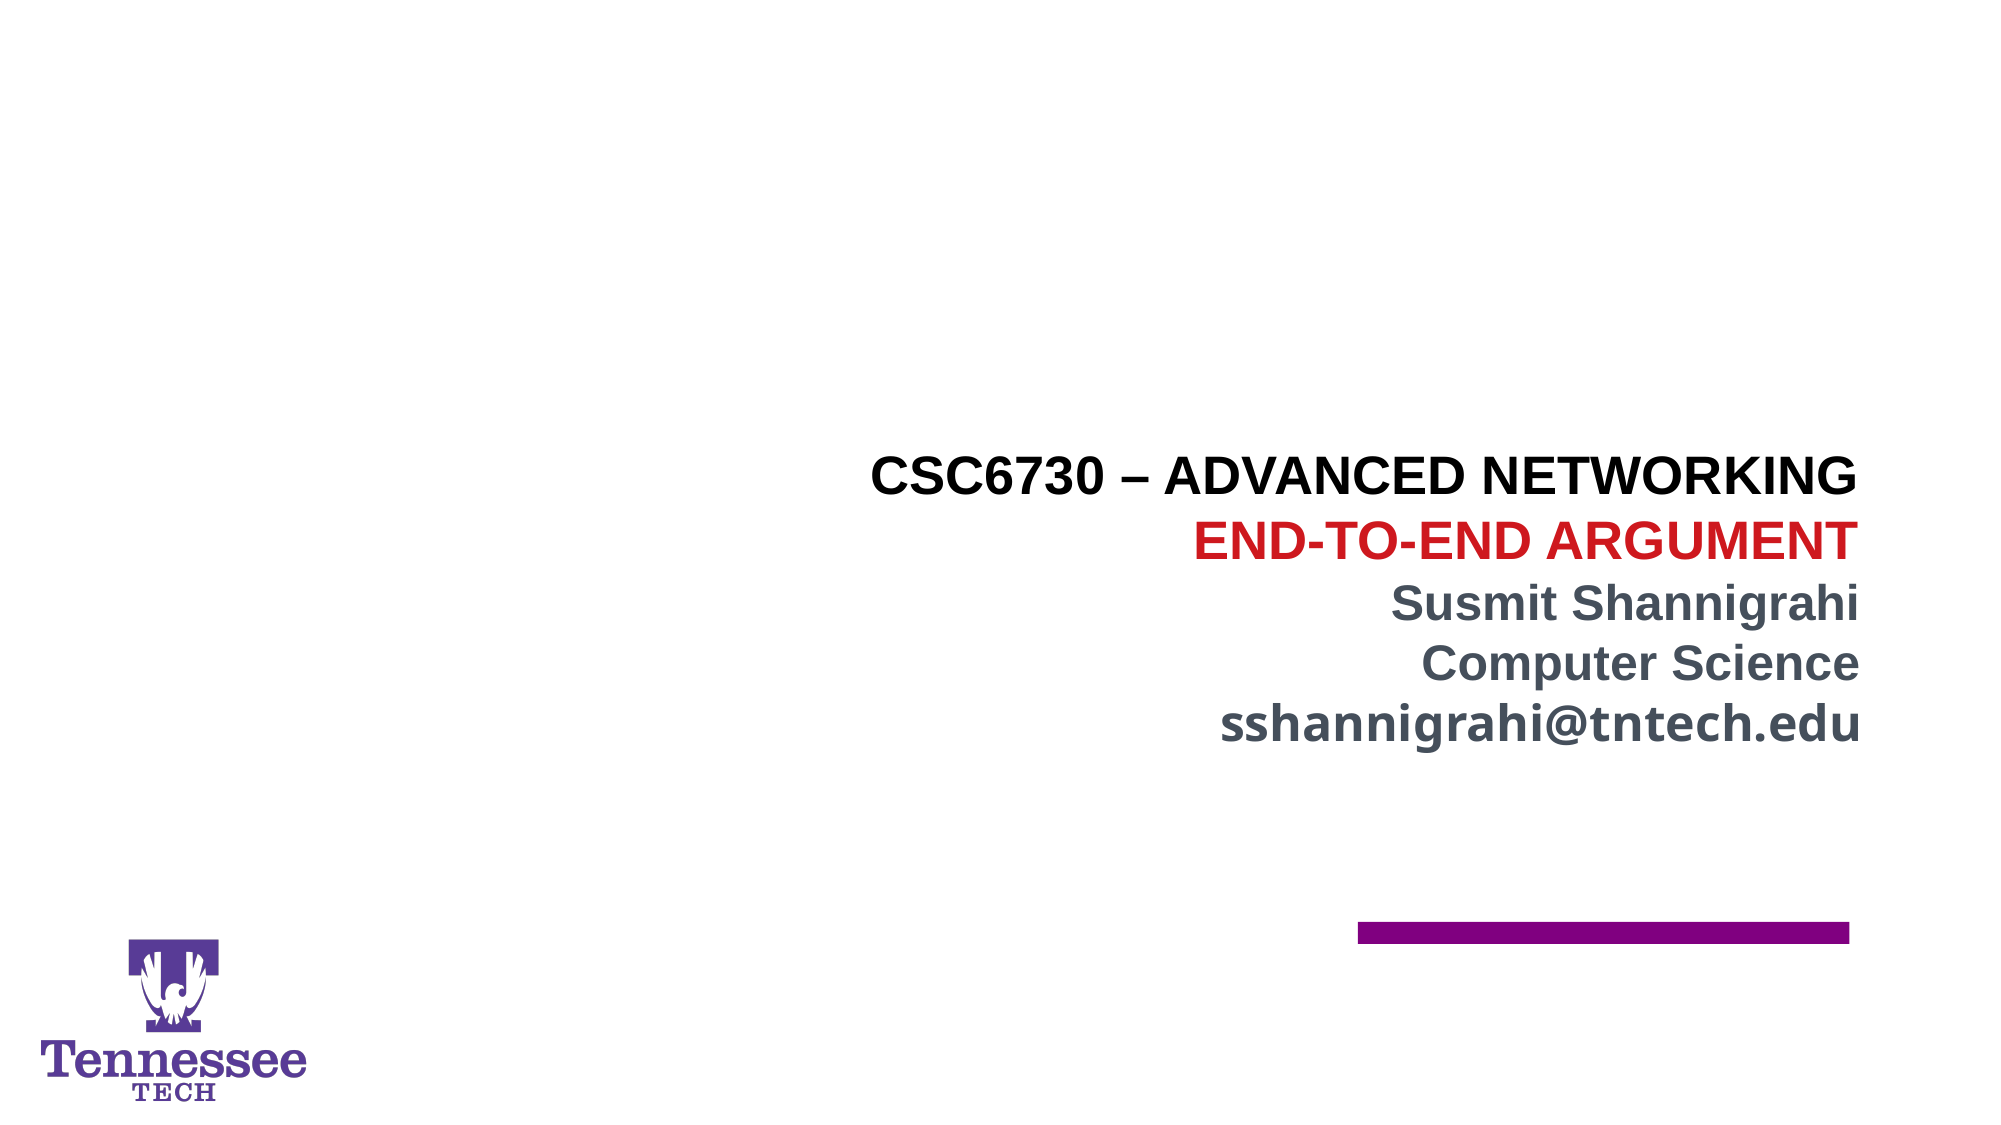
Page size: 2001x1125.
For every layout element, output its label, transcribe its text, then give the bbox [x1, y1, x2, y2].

text_box sshannigrahi@tntech.edu [462, 886, 1877, 1075]
text_box CSC6730 – Advanced Networking End-to-End Argument Susmit Shannigrahi Computer Science [30, 404, 1875, 706]
picture [16, 914, 331, 1122]
